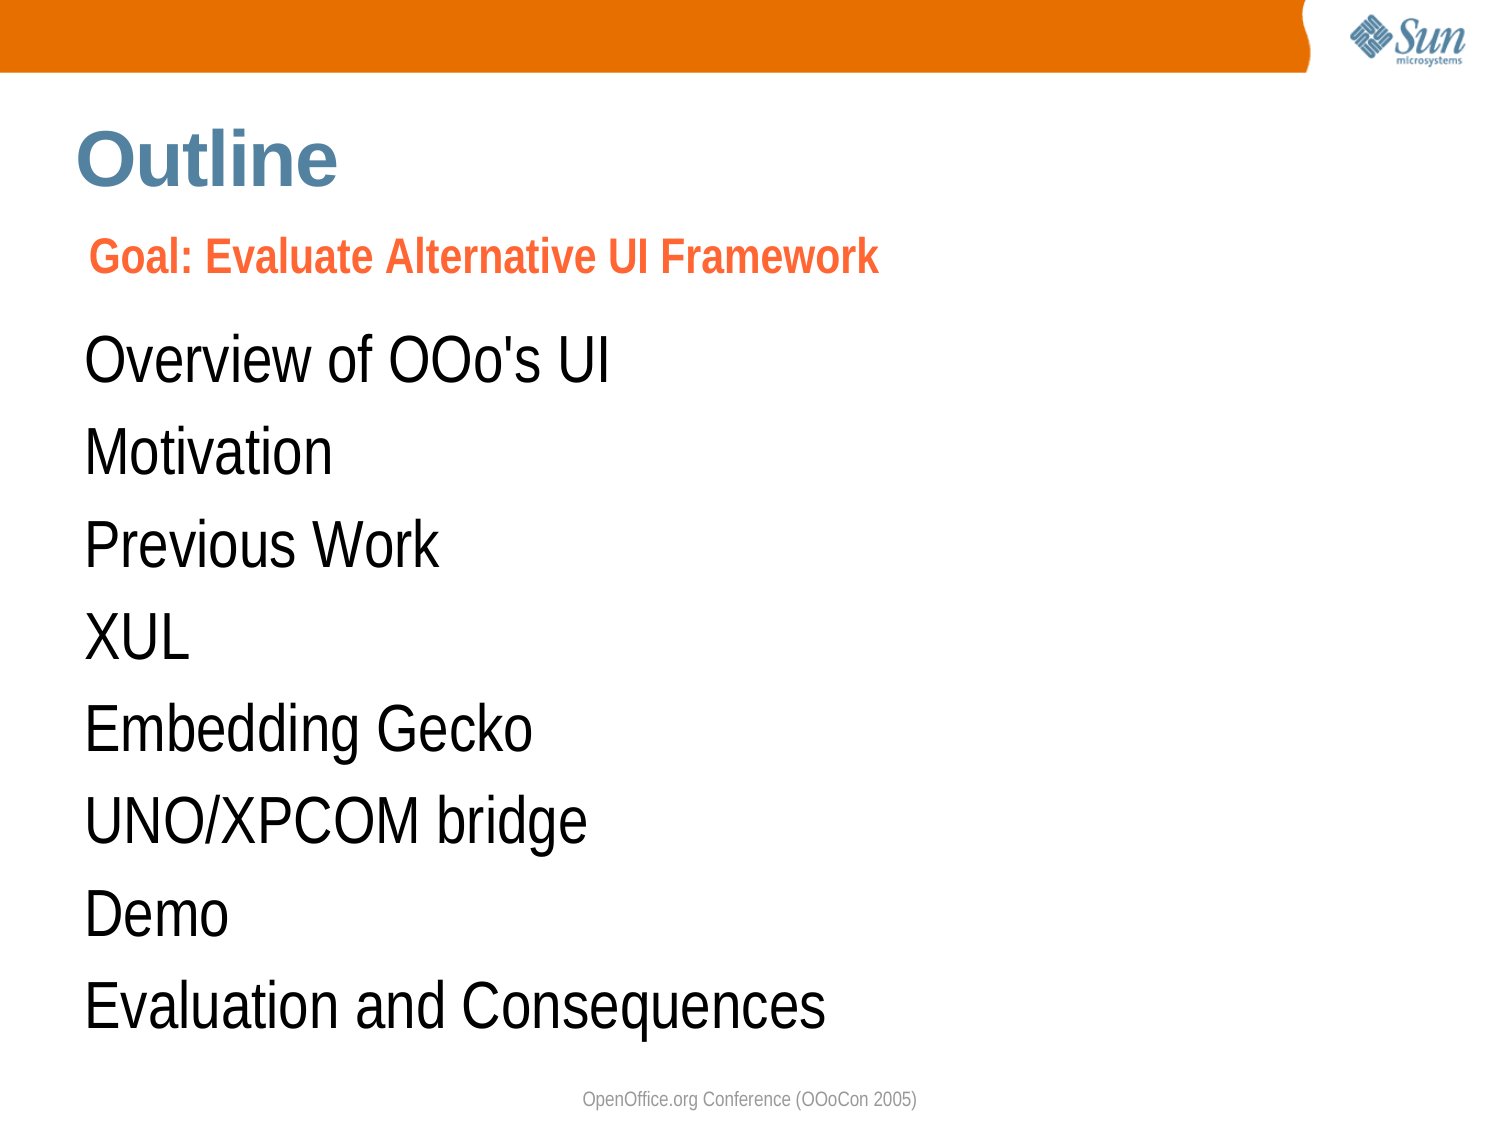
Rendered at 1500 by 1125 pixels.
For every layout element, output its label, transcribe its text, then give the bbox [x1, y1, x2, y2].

title Outline [75, 122, 1438, 228]
text_box Goal: Evaluate Alternative UI Framework [88, 234, 1155, 291]
list Overview of OOo's UI Motivation Previous Work XUL Embedding Gecko UNO/XPCOM bridge Demo Evaluation and Consequences [64, 330, 1402, 1044]
picture [0, 0, 1500, 75]
